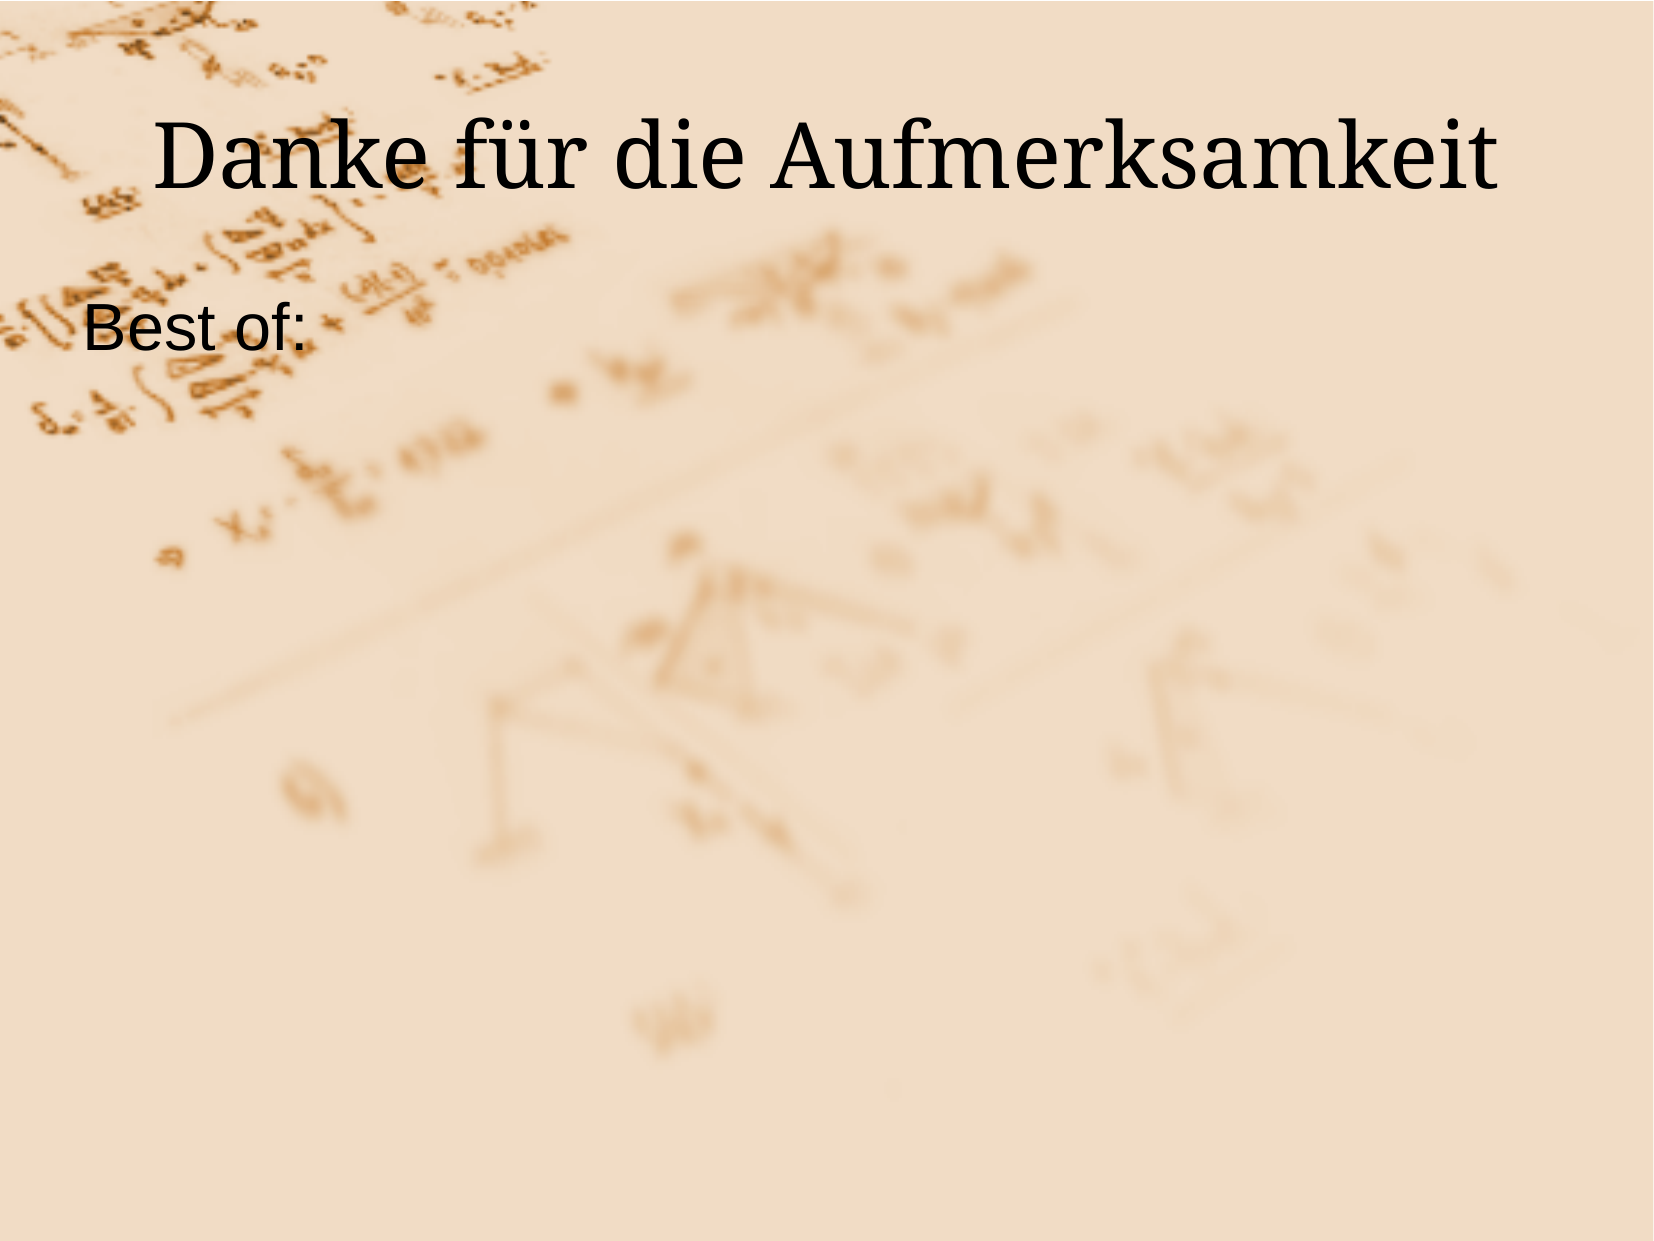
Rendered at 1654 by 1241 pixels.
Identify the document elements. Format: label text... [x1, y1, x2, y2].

list Best of: [82, 290, 1571, 1109]
picture [0, 1, 1654, 1241]
title Danke für die Aufmerksamkeit [82, 49, 1571, 257]
